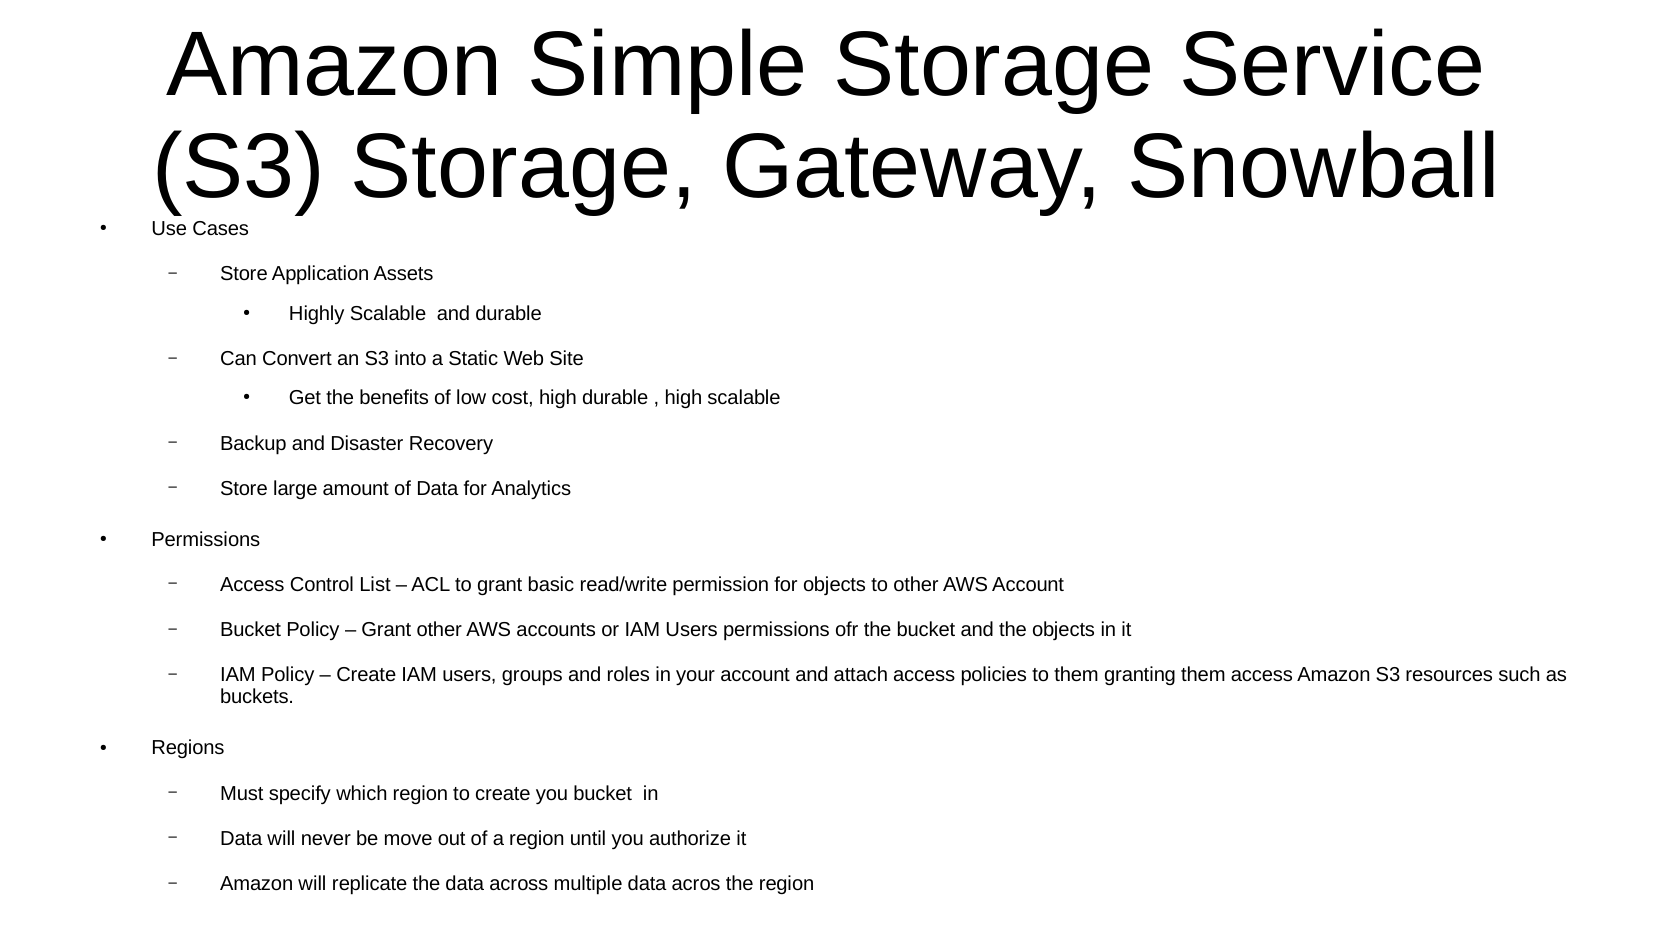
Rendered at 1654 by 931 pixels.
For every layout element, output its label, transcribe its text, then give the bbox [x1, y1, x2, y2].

title Amazon Simple Storage Service (S3) Storage, Gateway, Snowball [82, 12, 1571, 217]
list Use Cases Store Application Assets Highly Scalable and durable Can Convert an S3 into a Static Web Site Get the benefits of low cost, high durable , high scalable Backup and Disaster Recovery Store large amount of Data for Analytics Permissions Access Control List – ACL to grant basic read/write permission for objects to other AWS Account Bucket Policy – Grant other AWS accounts or IAM Users permissions ofr the bucket and the objects in it IAM Policy – Create IAM users, groups and roles in your account and attach access policies to them granting them access Amazon S3 resources such as buckets. Regions Must specify which region to create you bucket in Data will never be move out of a region until you authorize it Amazon will replicate the data across multiple data acros the region [82, 217, 1636, 901]
